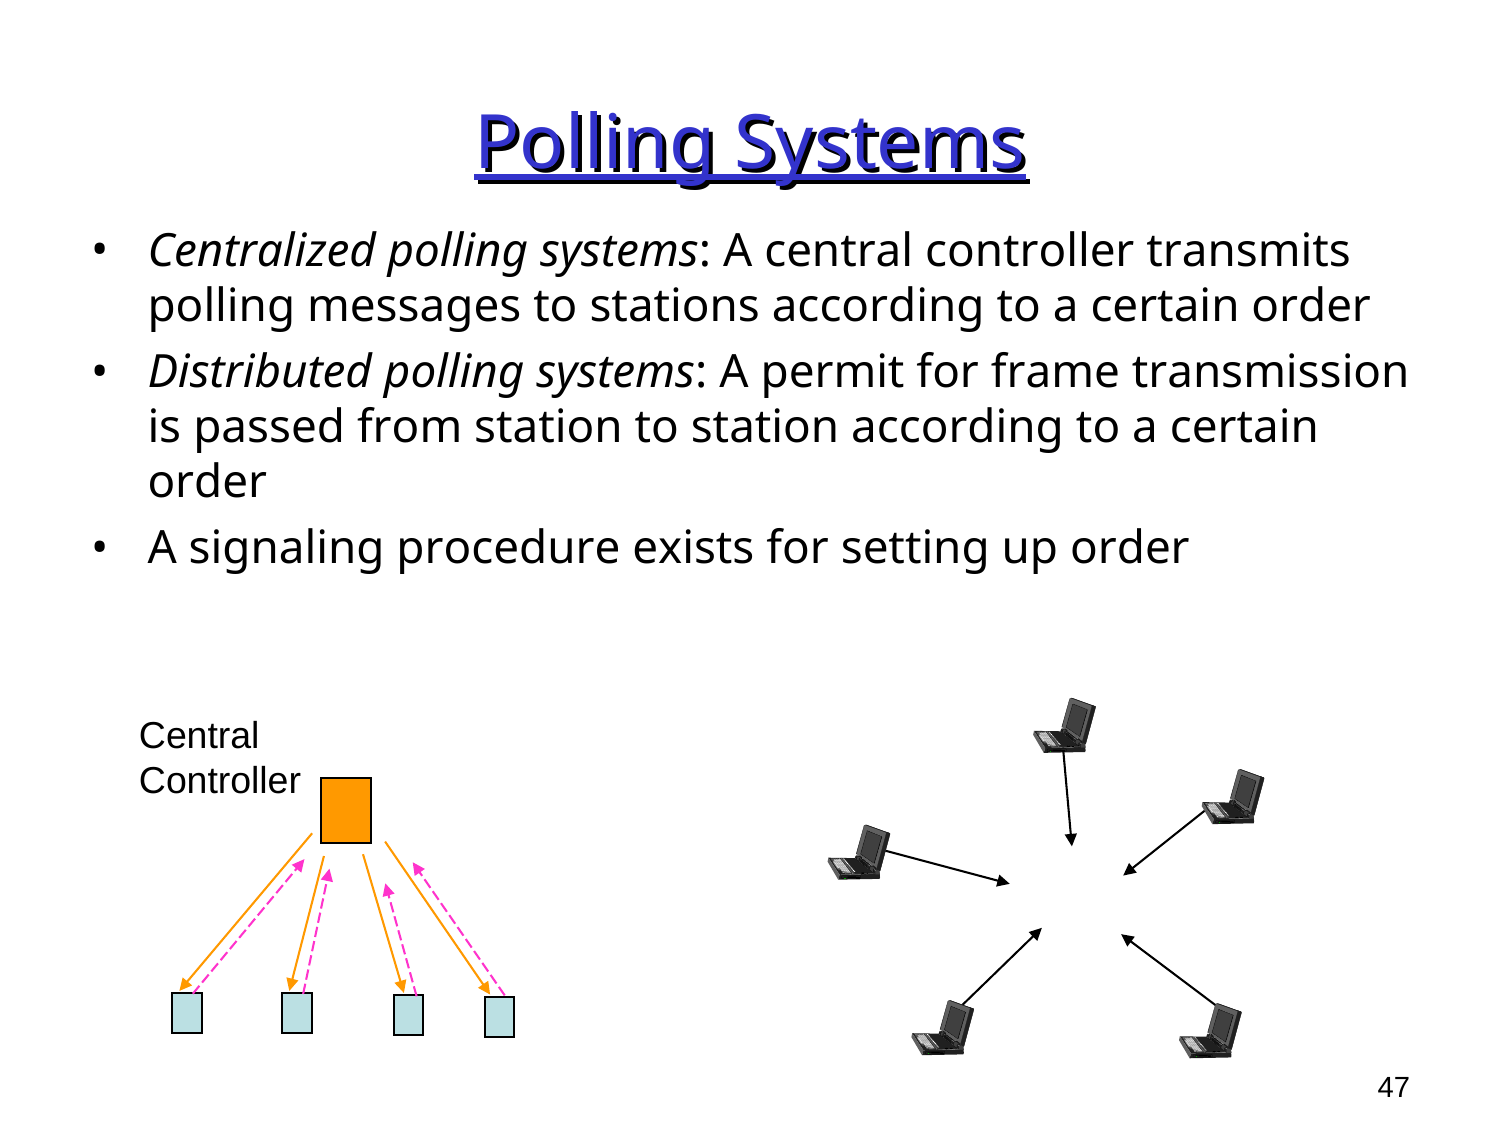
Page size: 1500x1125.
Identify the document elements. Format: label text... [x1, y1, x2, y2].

chart [827, 824, 891, 880]
text_box [172, 992, 203, 1033]
text_box [393, 995, 424, 1036]
text_box [321, 778, 372, 844]
text_box [484, 996, 515, 1037]
text_box [282, 992, 312, 1033]
chart [1179, 1003, 1243, 1059]
chart [1033, 697, 1097, 753]
chart [1201, 769, 1265, 825]
text_box Central Controller [124, 703, 316, 809]
chart [911, 1000, 975, 1056]
list Centralized polling systems: A central controller transmits polling messages to stations according to a certain order Distributed polling systems: A permit for frame transmission is passed from station to station according to a certain order A signaling procedure exists for setting up order [76, 213, 1427, 640]
title Polling Systems [75, 45, 1426, 233]
